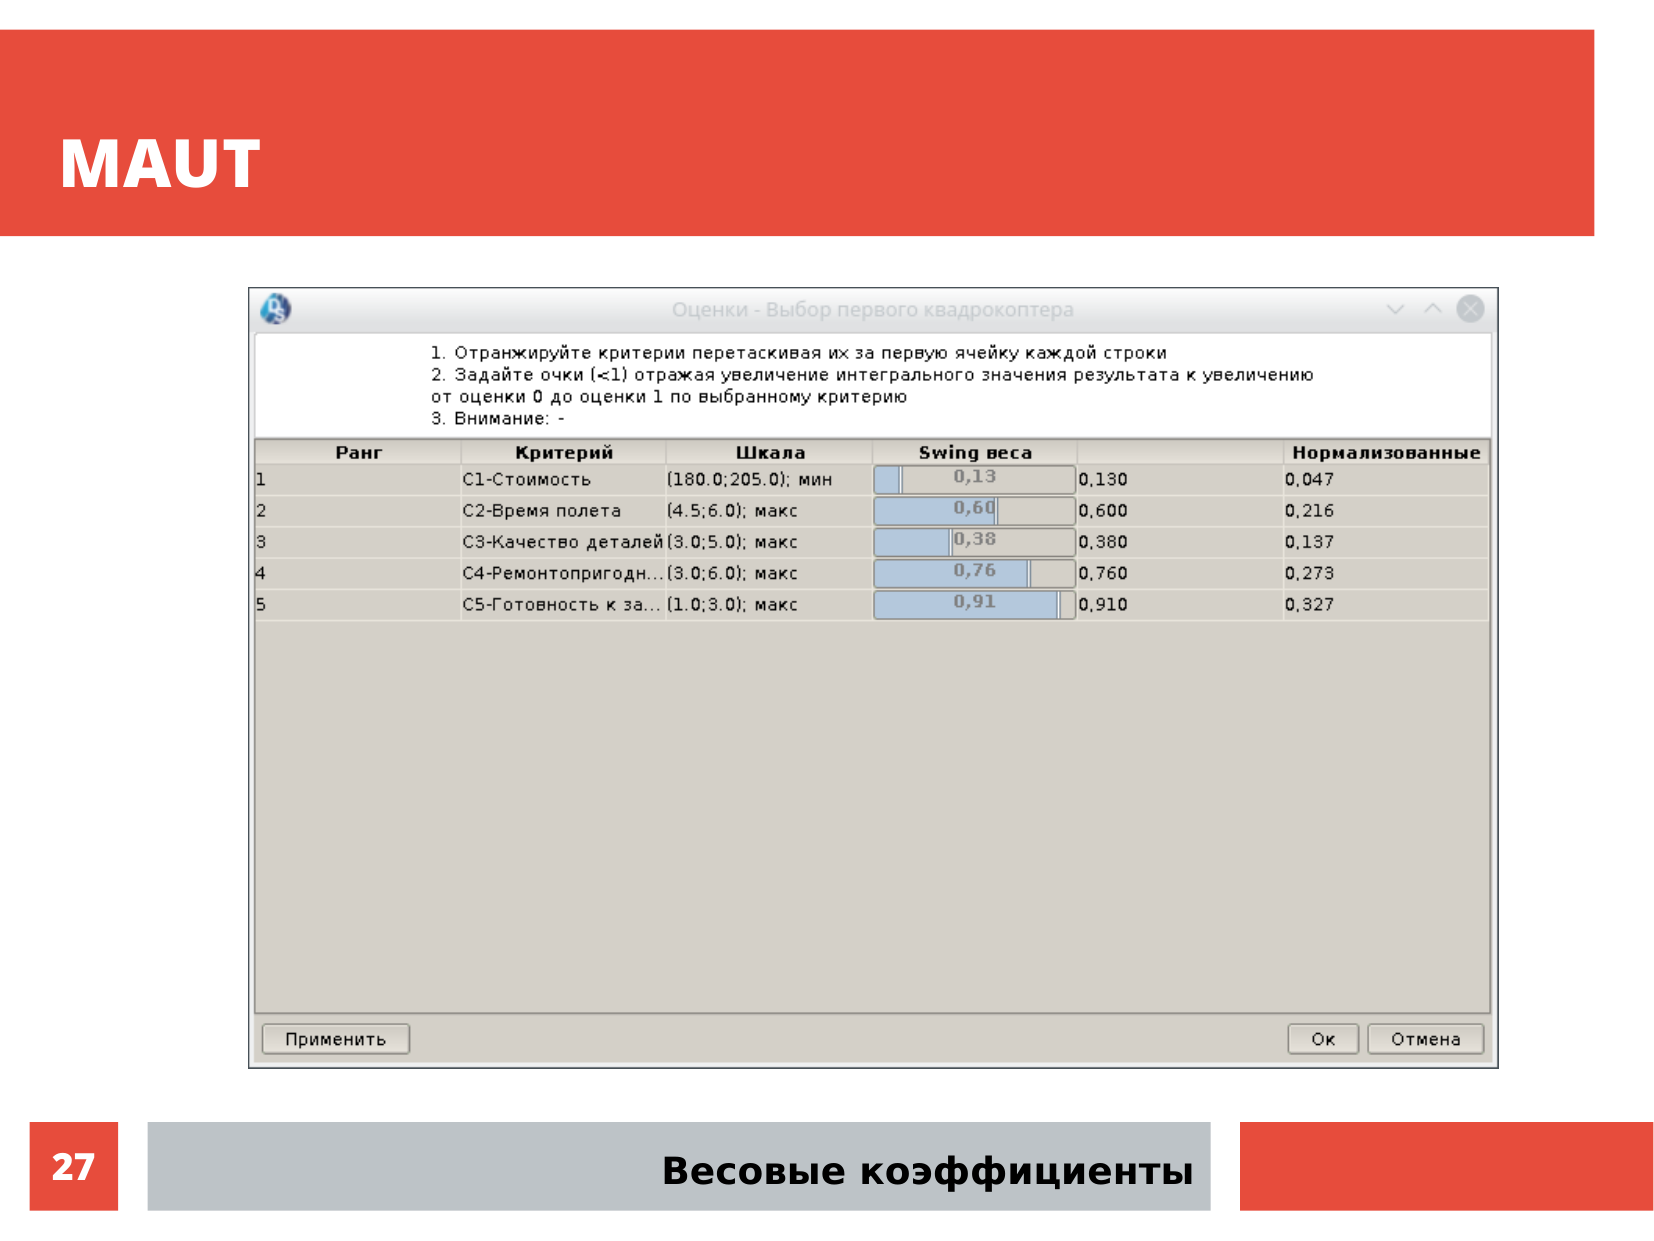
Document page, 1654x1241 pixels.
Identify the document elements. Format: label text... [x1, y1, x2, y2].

title MAUT [59, 59, 1595, 207]
title Весовые коэффициенты [661, 1133, 1430, 1193]
picture [248, 287, 1499, 1069]
